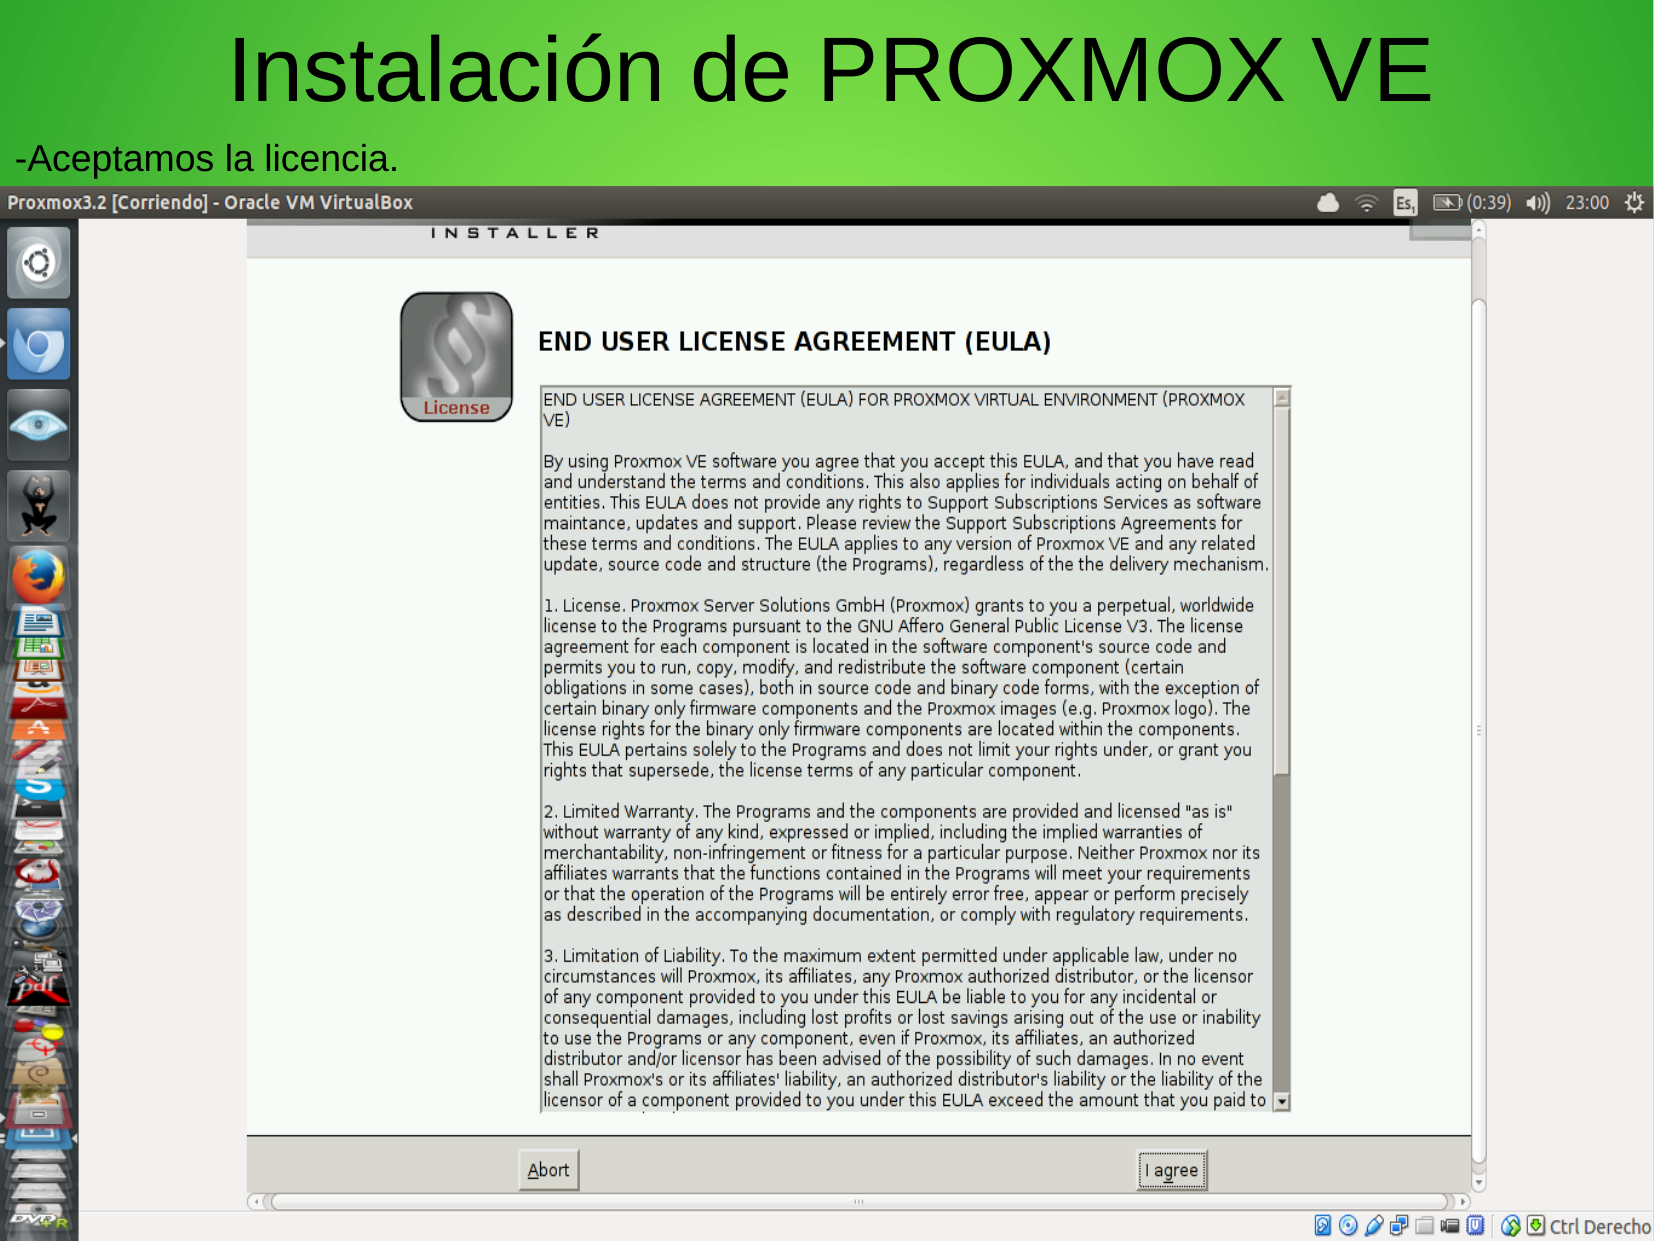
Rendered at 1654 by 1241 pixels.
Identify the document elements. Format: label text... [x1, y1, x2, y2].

picture [0, 0, 1654, 129]
picture [0, 186, 1654, 1241]
text_box -Aceptamos la licencia. [0, 129, 1654, 186]
text_box Instalación de PROXMOX VE [212, 11, 1452, 129]
